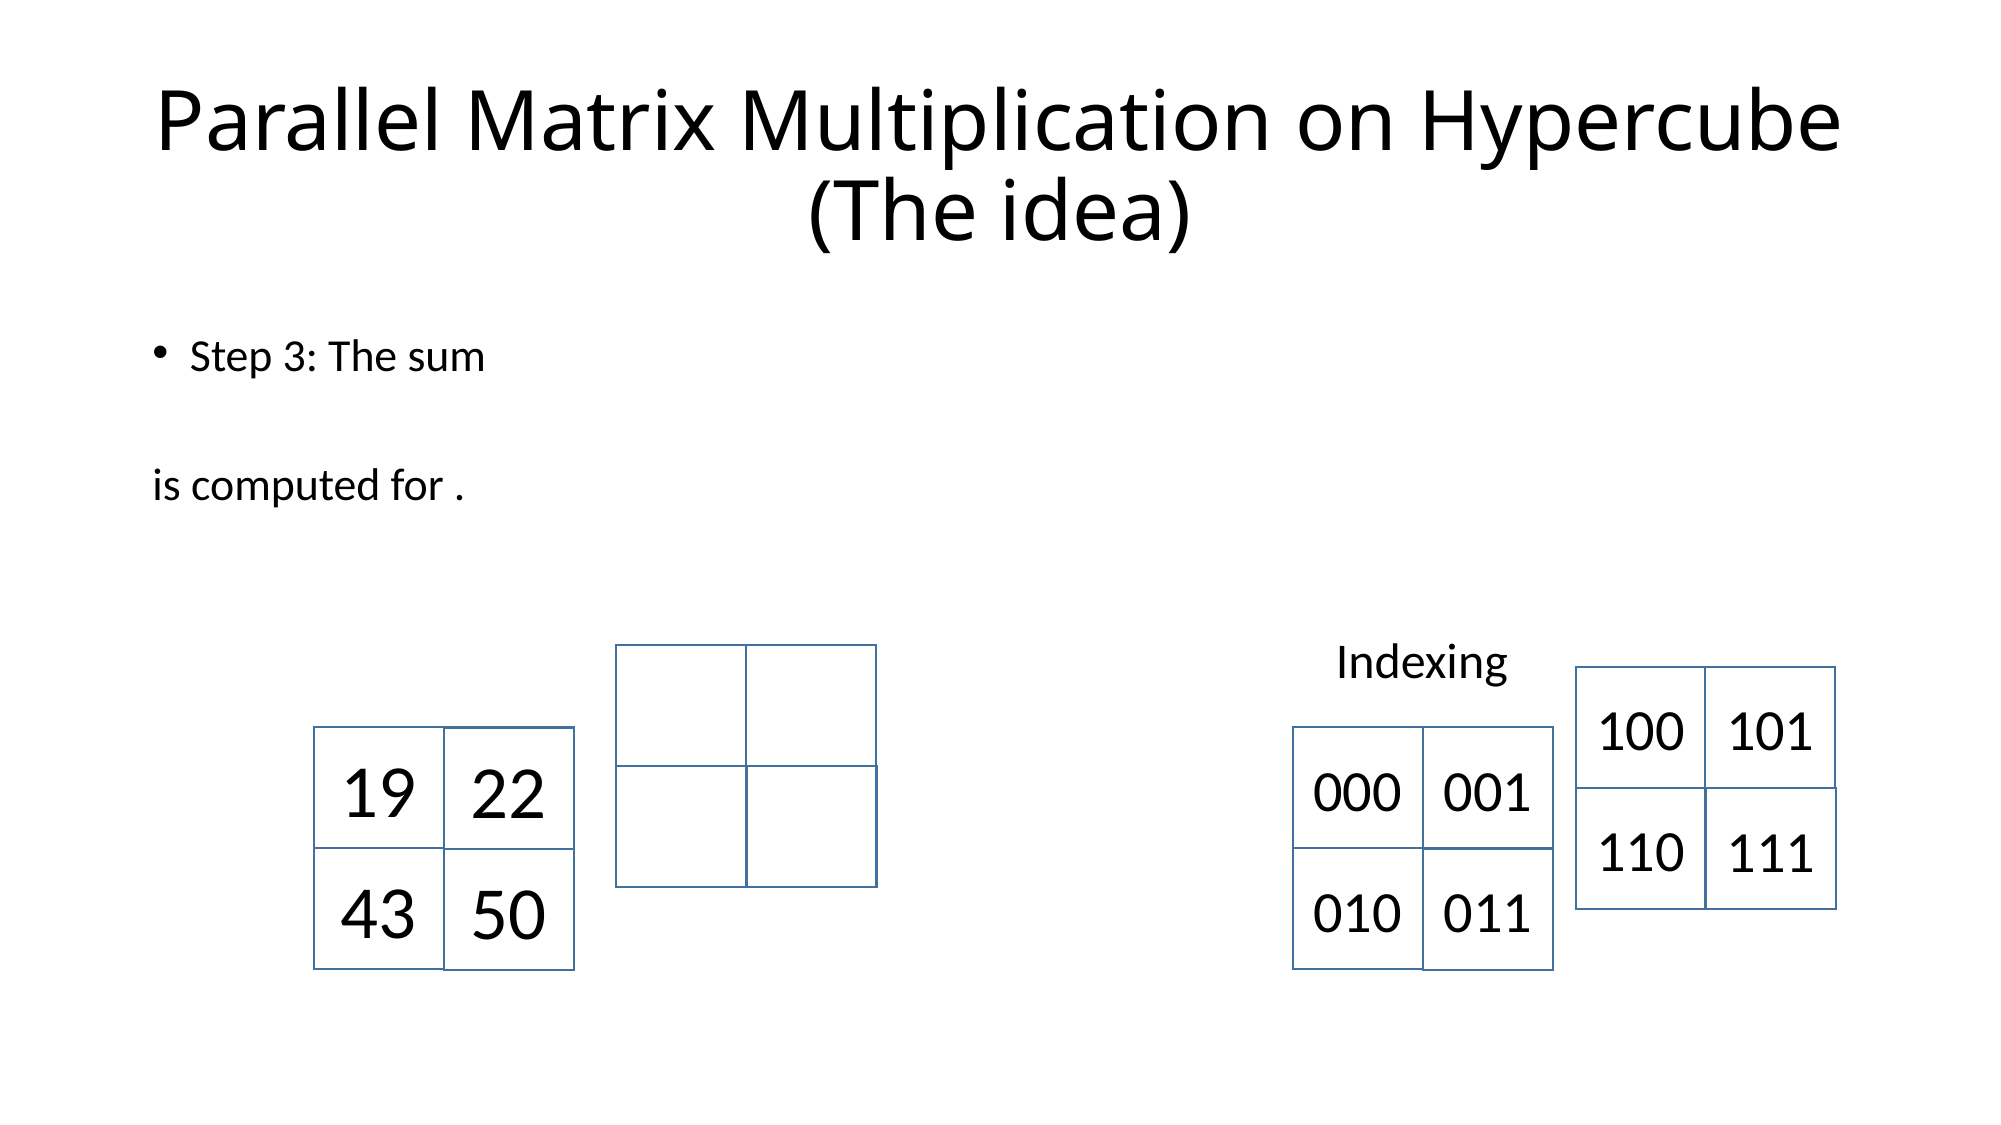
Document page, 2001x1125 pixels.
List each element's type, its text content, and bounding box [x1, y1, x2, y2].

title Parallel Matrix Multiplication on Hypercube (The idea) [137, 59, 1863, 257]
text_box 110 [1576, 788, 1706, 909]
text_box [616, 645, 876, 887]
text_box 010 [1293, 848, 1423, 969]
text_box 19 [314, 727, 444, 848]
text_box Indexing [1320, 621, 1525, 698]
text_box 100 [1576, 667, 1705, 788]
text_box 43 [314, 848, 444, 969]
text_box 22 [444, 728, 574, 849]
text_box 101 [1705, 667, 1835, 788]
text_box 000 [1293, 727, 1423, 848]
text_box 011 [1423, 849, 1553, 970]
text_box 111 [1706, 788, 1836, 909]
text_box 001 [1423, 727, 1553, 848]
text_box 50 [444, 849, 574, 970]
list Step 3: The sum is computed for . [137, 257, 1863, 619]
